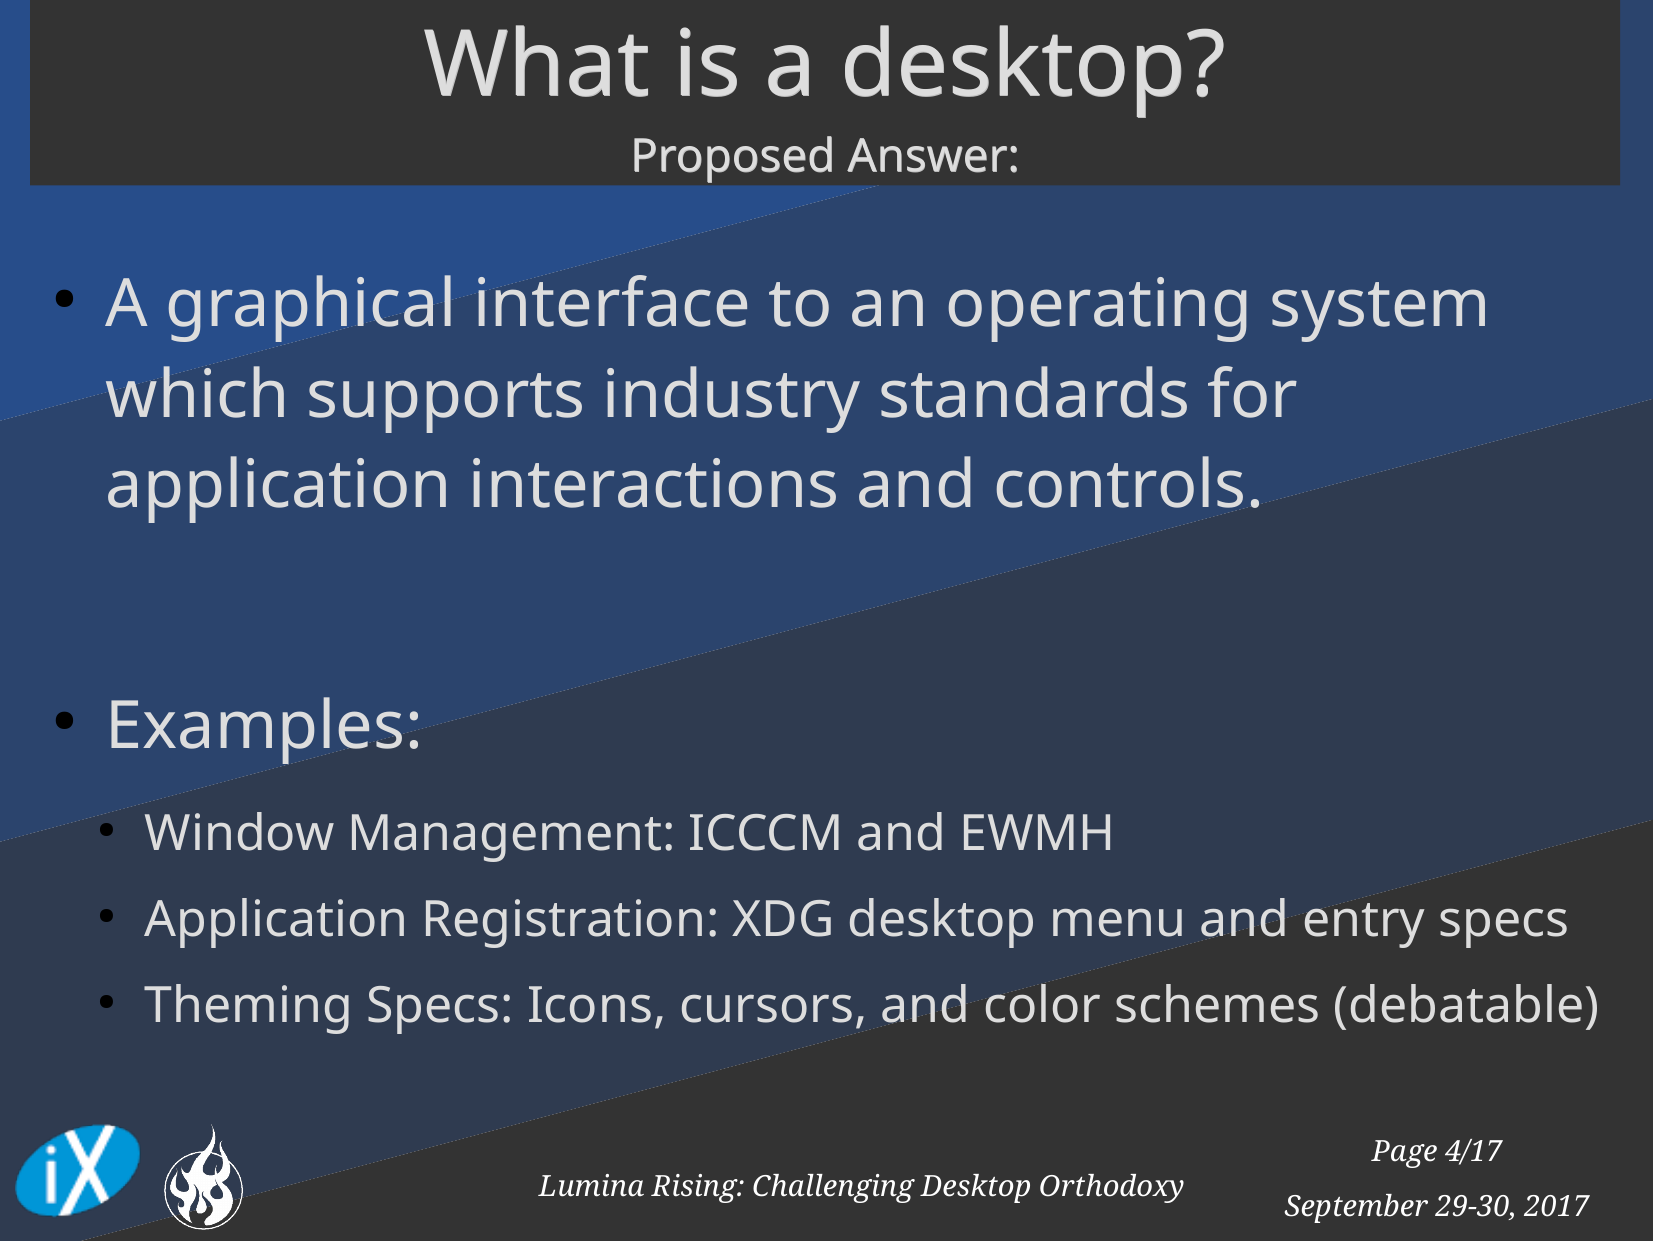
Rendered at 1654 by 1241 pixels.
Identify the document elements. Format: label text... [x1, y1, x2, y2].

list A graphical interface to an operating system which supports industry standards for application interactions and controls. Examples: Window Management: ICCCM and EWMH Application Registration: XDG desktop menu and entry specs Theming Specs: Icons, cursors, and color schemes (debatable) [30, 255, 1621, 1037]
picture [15, 1124, 145, 1223]
picture [46, 1160, 56, 1203]
title What is a desktop? Proposed Answer: [30, 0, 1621, 185]
picture [150, 1124, 256, 1230]
picture [46, 1145, 56, 1155]
